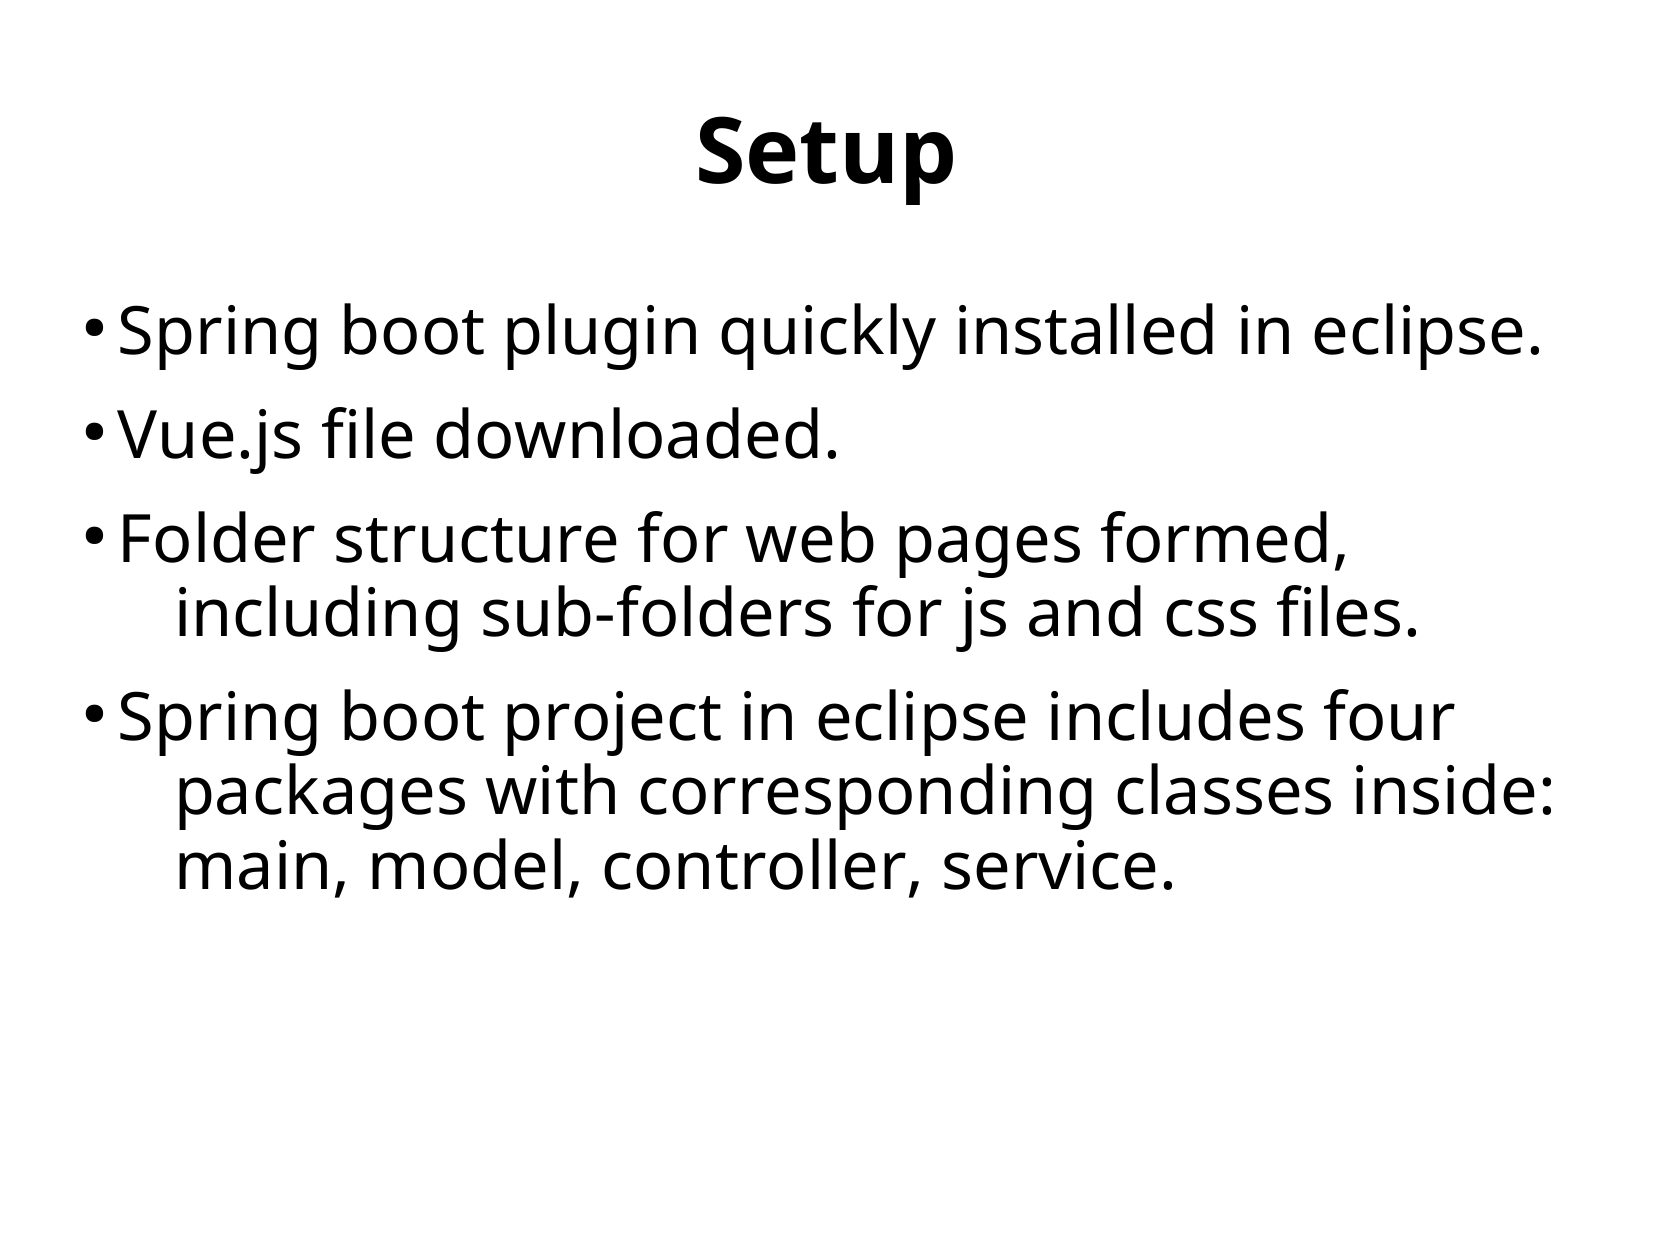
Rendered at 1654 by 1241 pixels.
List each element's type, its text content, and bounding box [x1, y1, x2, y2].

title Setup [82, 49, 1571, 257]
list Spring boot plugin quickly installed in eclipse. Vue.js file downloaded. Folder structure for web pages formed, including sub-folders for js and css files. Spring boot project in eclipse includes four packages with corresponding classes inside: main, model, controller, service. [82, 290, 1571, 1109]
